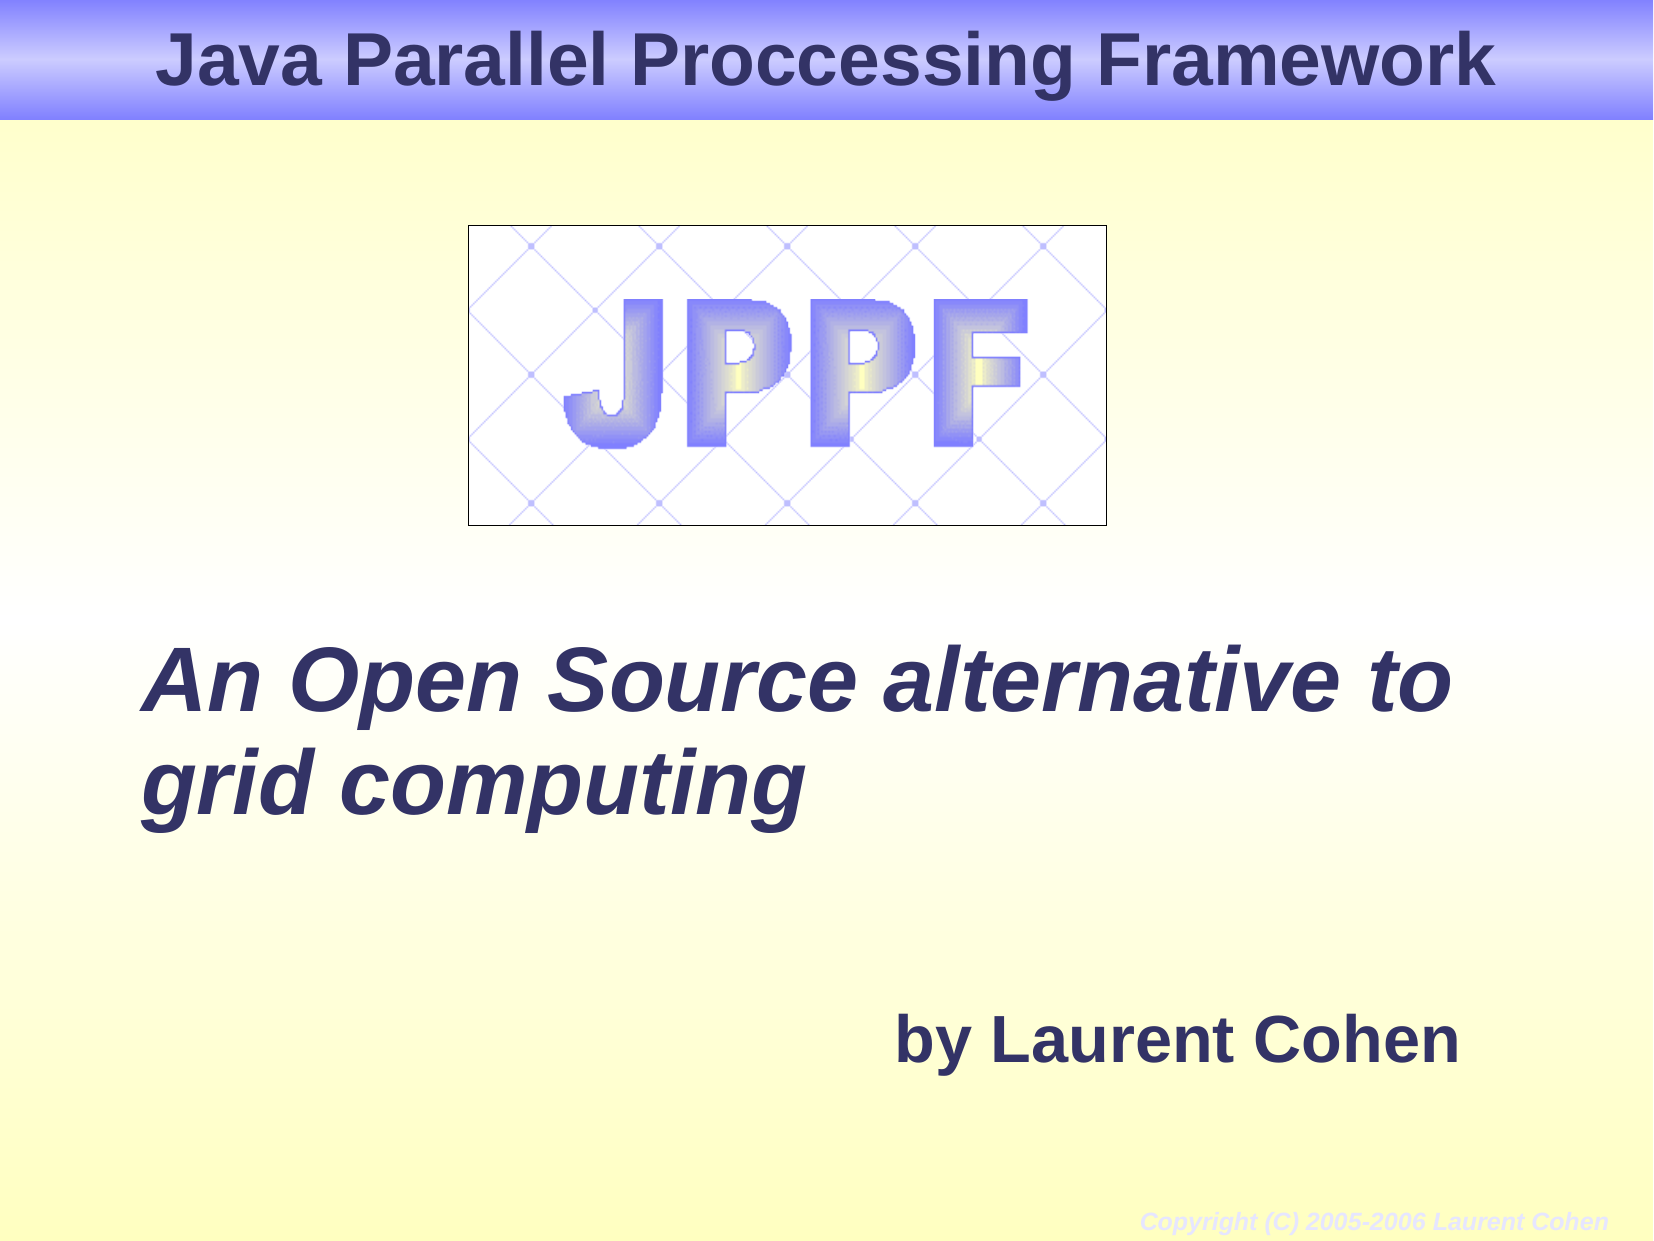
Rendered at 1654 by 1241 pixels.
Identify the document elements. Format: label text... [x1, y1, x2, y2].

text_box [262, 225, 1388, 526]
text_box An Open Source alternative to grid computing by Laurent Cohen [126, 621, 1477, 1084]
picture [562, 299, 1032, 454]
title Java Parallel Proccessing Framework [0, 0, 1653, 120]
